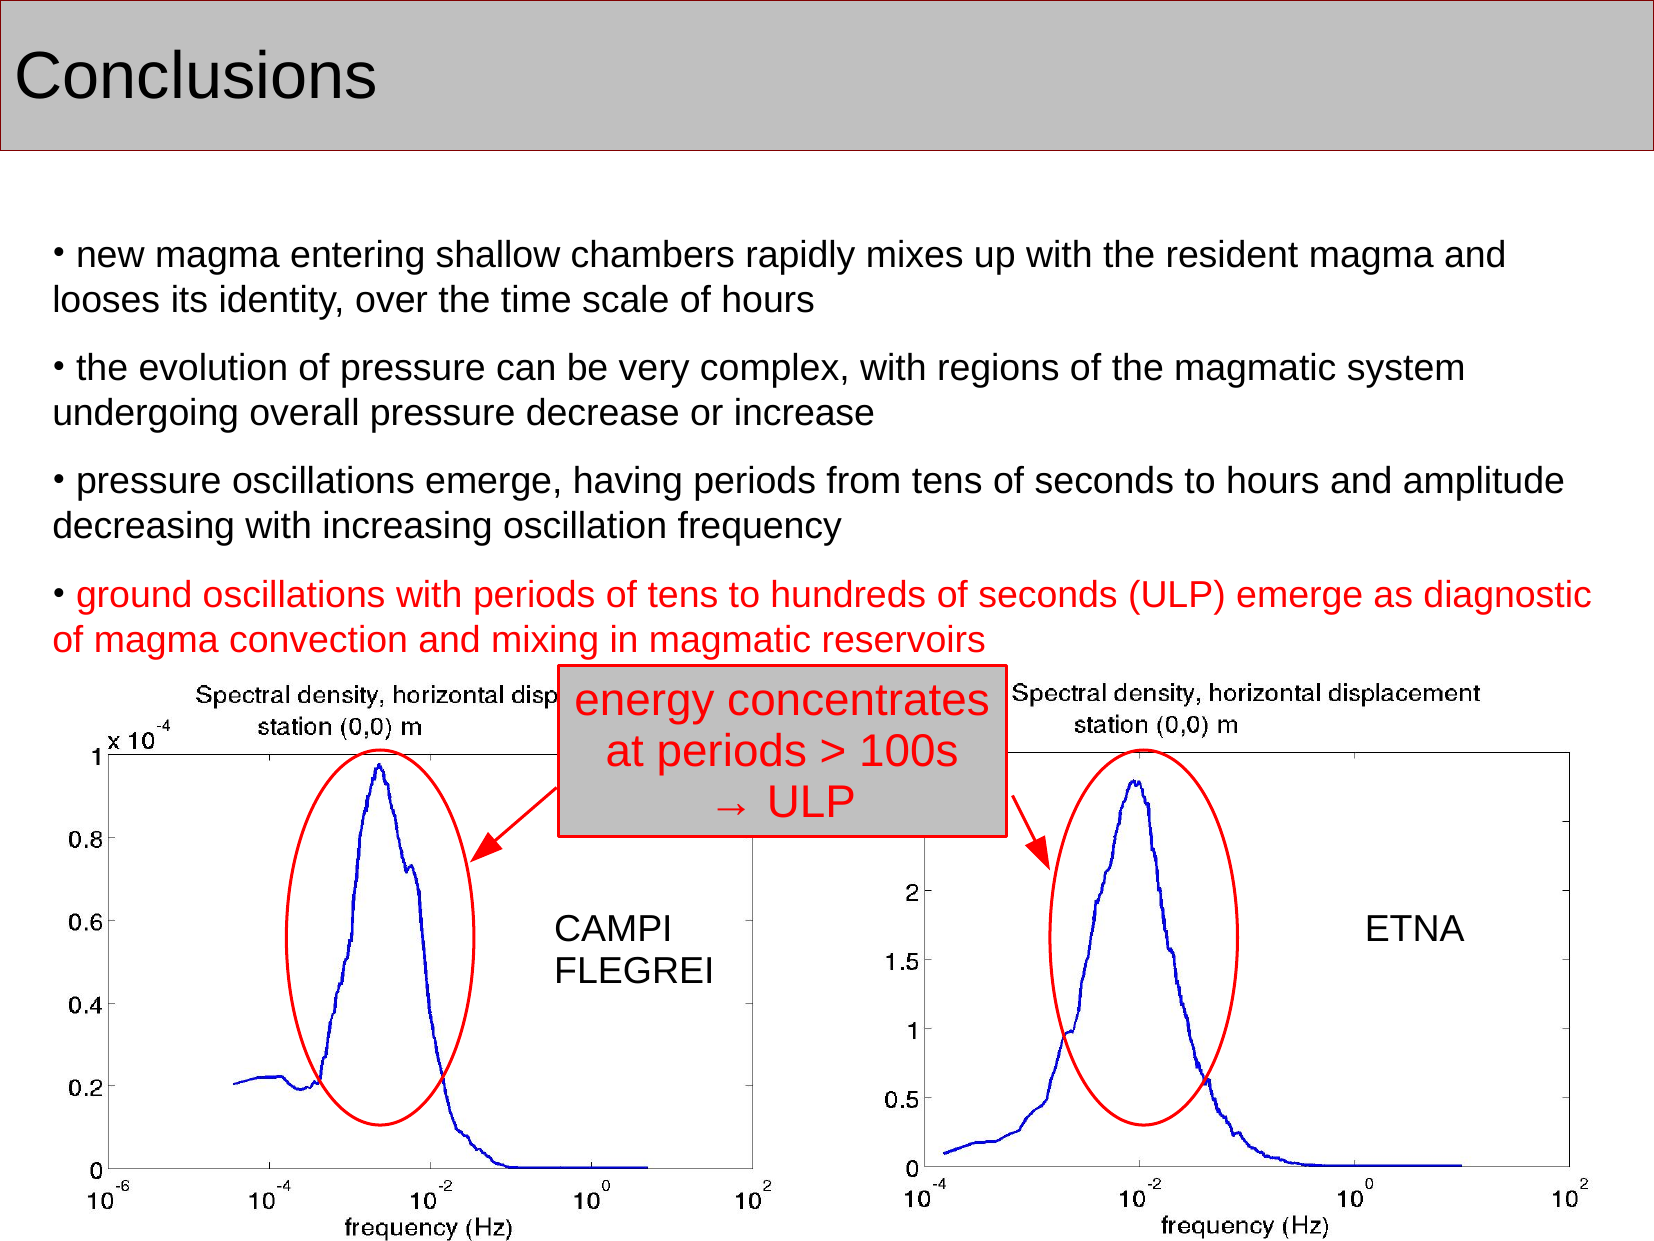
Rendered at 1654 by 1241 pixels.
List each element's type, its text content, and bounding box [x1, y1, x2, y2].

text_box new magma entering shallow chambers rapidly mixes up with the resident magma and looses its identity, over the time scale of hours the evolution of pressure can be very complex, with regions of the magmatic system undergoing overall pressure decrease or increase pressure oscillations emerge, having periods from tens of seconds to hours and amplitude decreasing with increasing oscillation frequency ground oscillations with periods of tens to hundreds of seconds (ULP) emerge as diagnostic of magma convection and mixing in magmatic reservoirs [37, 151, 1609, 668]
text_box CAMPI FLEGREI [539, 900, 730, 999]
text_box energy concentrates at periods > 100s → ULP [558, 665, 1007, 837]
text_box Conclusions [0, 0, 1654, 151]
text_box ETNA [1350, 900, 1480, 957]
picture [0, 674, 1648, 1241]
